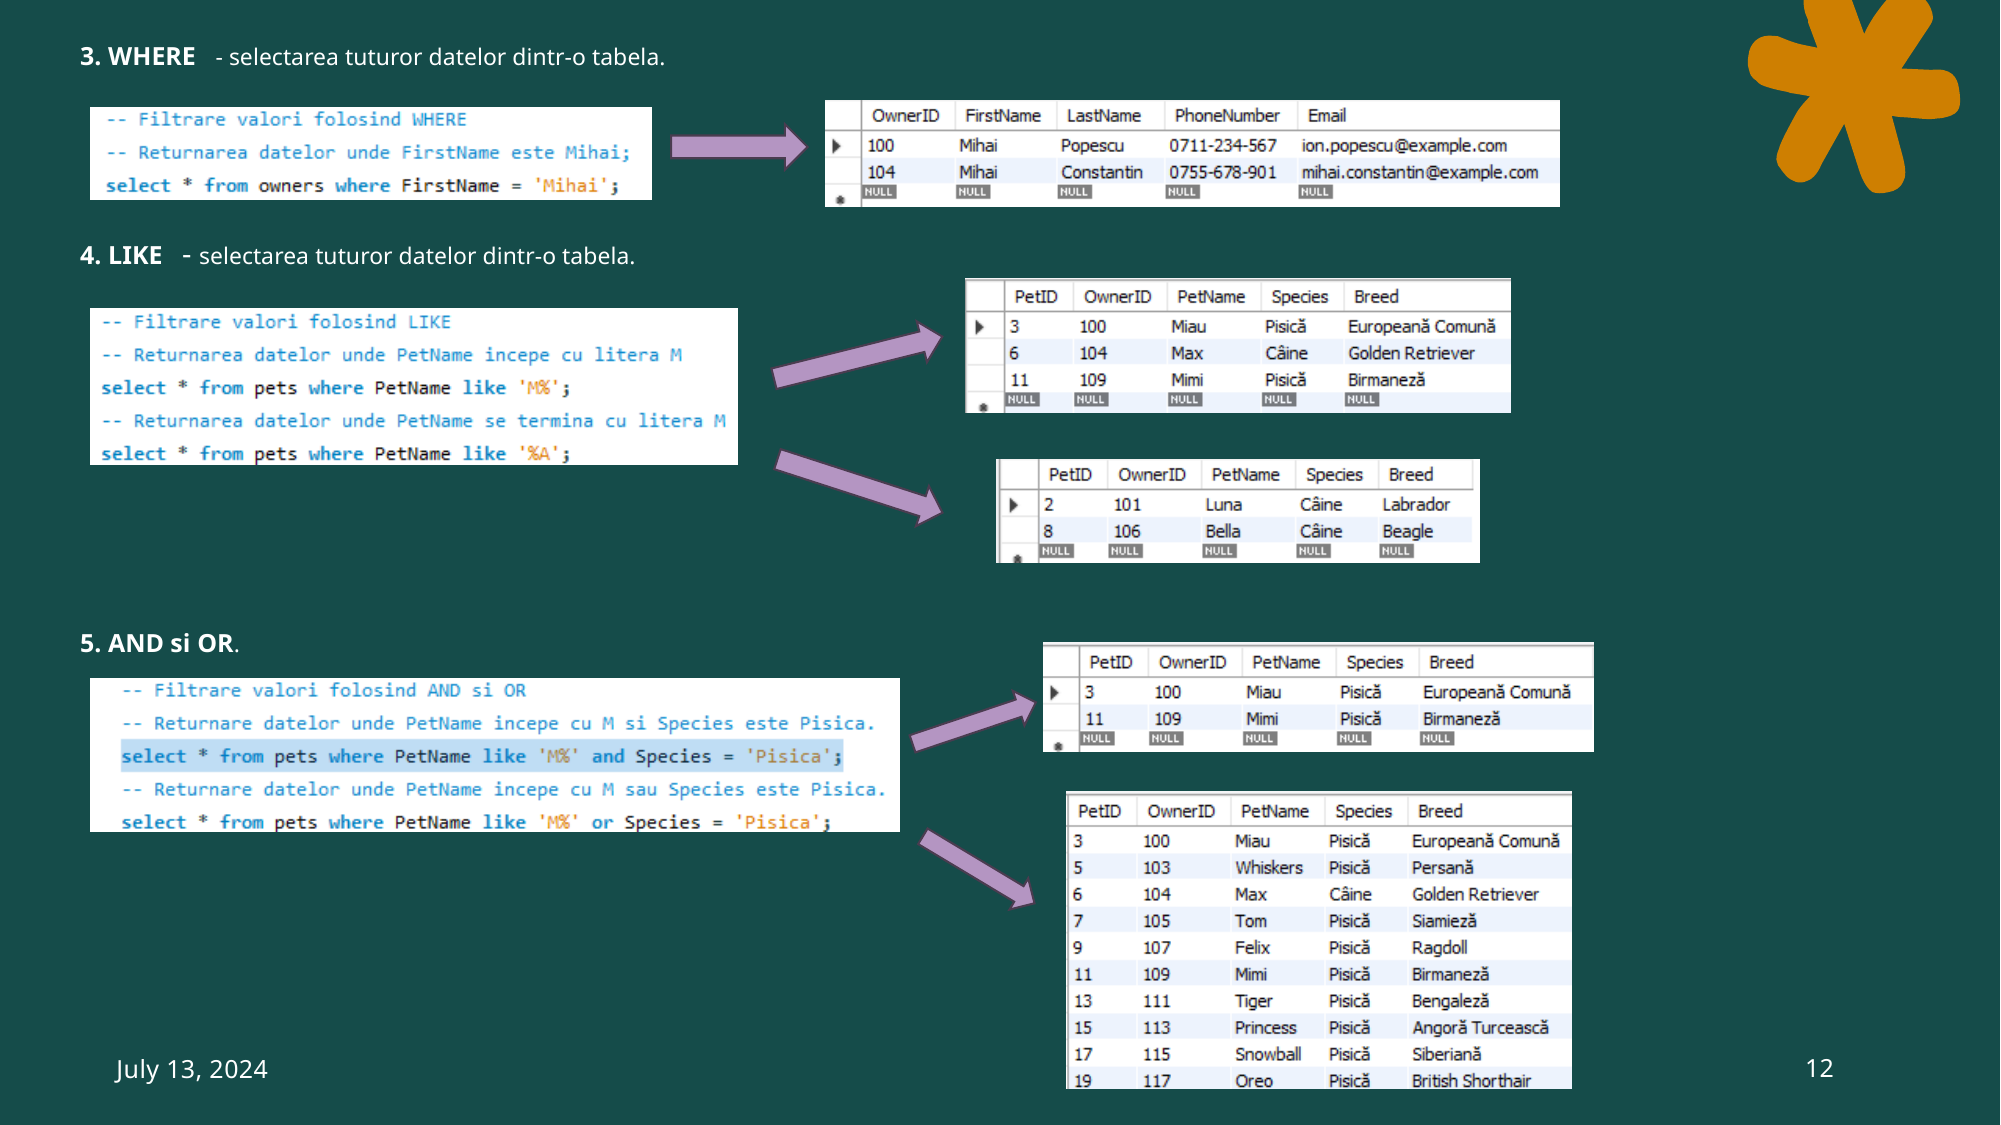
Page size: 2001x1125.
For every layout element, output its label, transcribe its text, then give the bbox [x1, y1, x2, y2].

picture [1043, 642, 1594, 752]
text_box [918, 828, 1035, 910]
text_box 3. WHERE - selectarea tuturor datelor dintr-o tabela. [65, 33, 808, 79]
picture [90, 308, 738, 465]
text_box [671, 124, 808, 170]
text_box [771, 321, 943, 390]
picture [825, 100, 1560, 207]
text_box [1805, 1006, 2000, 1125]
picture [996, 459, 1480, 563]
text_box [774, 449, 943, 527]
picture [1066, 791, 1572, 1089]
text_box 4. LIKE - selectarea tuturor datelor dintr-o tabela. [65, 227, 808, 279]
text_box July 13, 2024 [116, 1006, 466, 1125]
picture [90, 678, 900, 833]
picture [90, 107, 652, 200]
picture [965, 278, 1511, 413]
text_box [909, 690, 1036, 753]
text_box 5. AND si OR. [65, 620, 808, 666]
